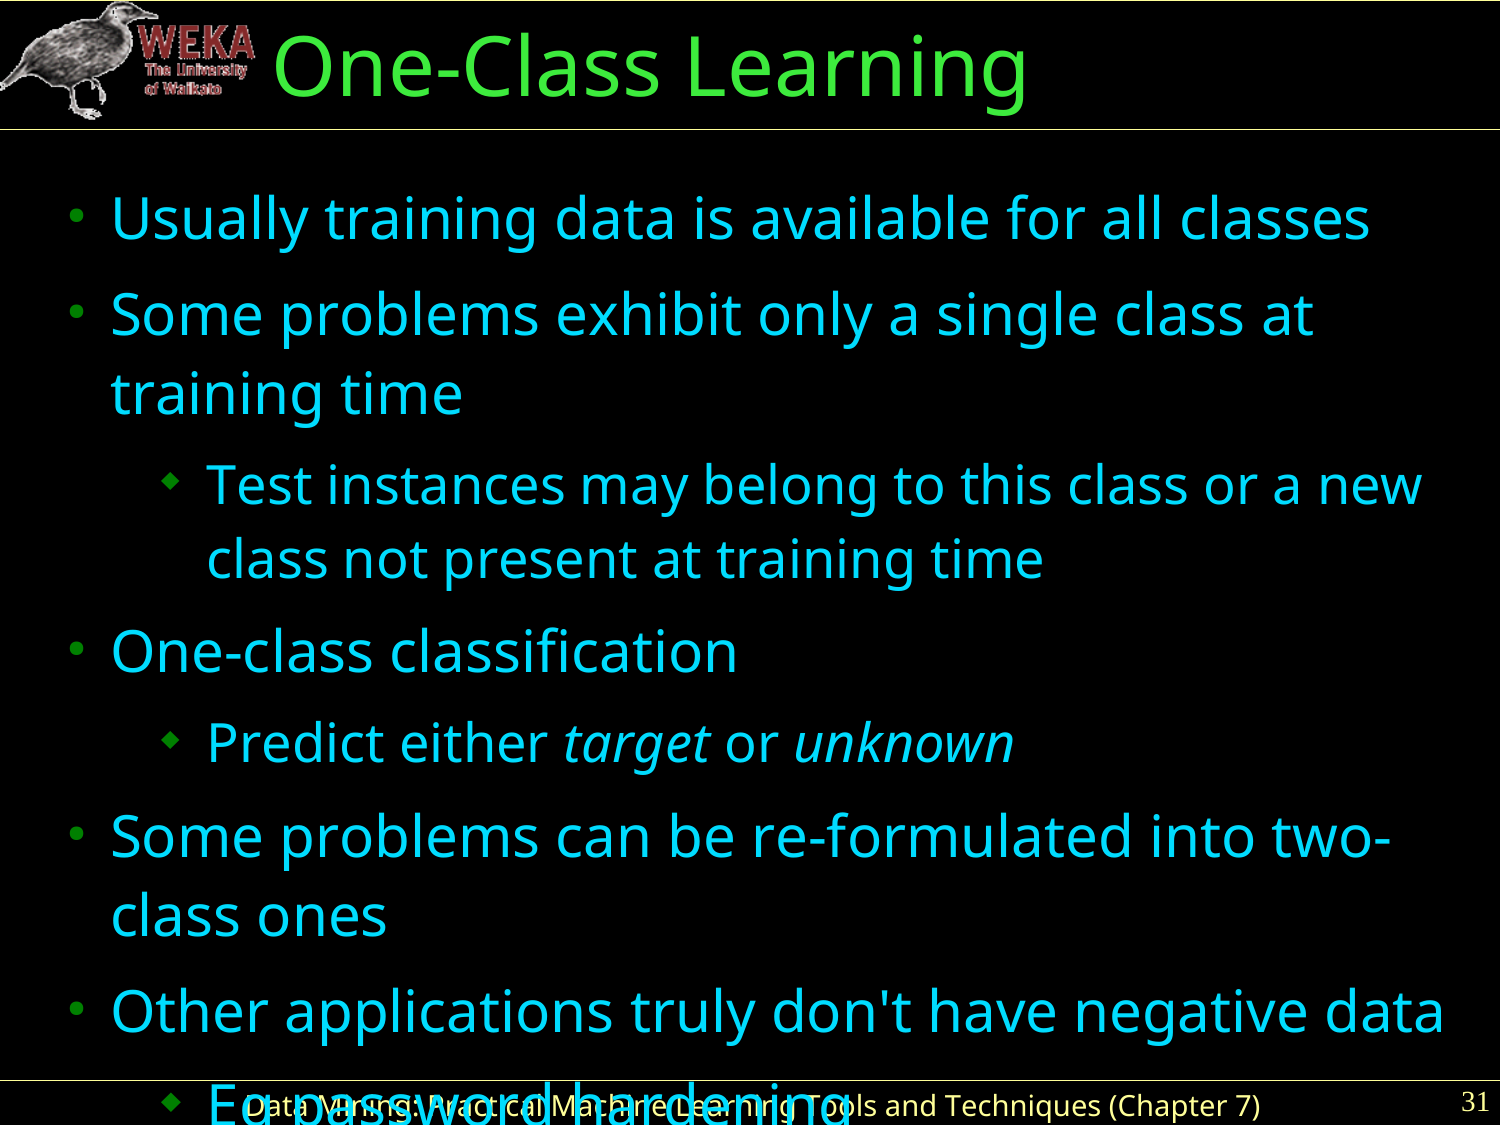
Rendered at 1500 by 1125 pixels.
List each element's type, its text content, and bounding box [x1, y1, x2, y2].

picture [0, 1, 263, 129]
list Usually training data is available for all classes Some problems exhibit only a single class at training time Test instances may belong to this class or a new class not present at training time One-class classification Predict either target or unknown Some problems can be re-formulated into two-class ones Other applications truly don't have negative data Eg password hardening [67, 177, 1447, 1093]
title One-Class Learning [263, 0, 1500, 159]
